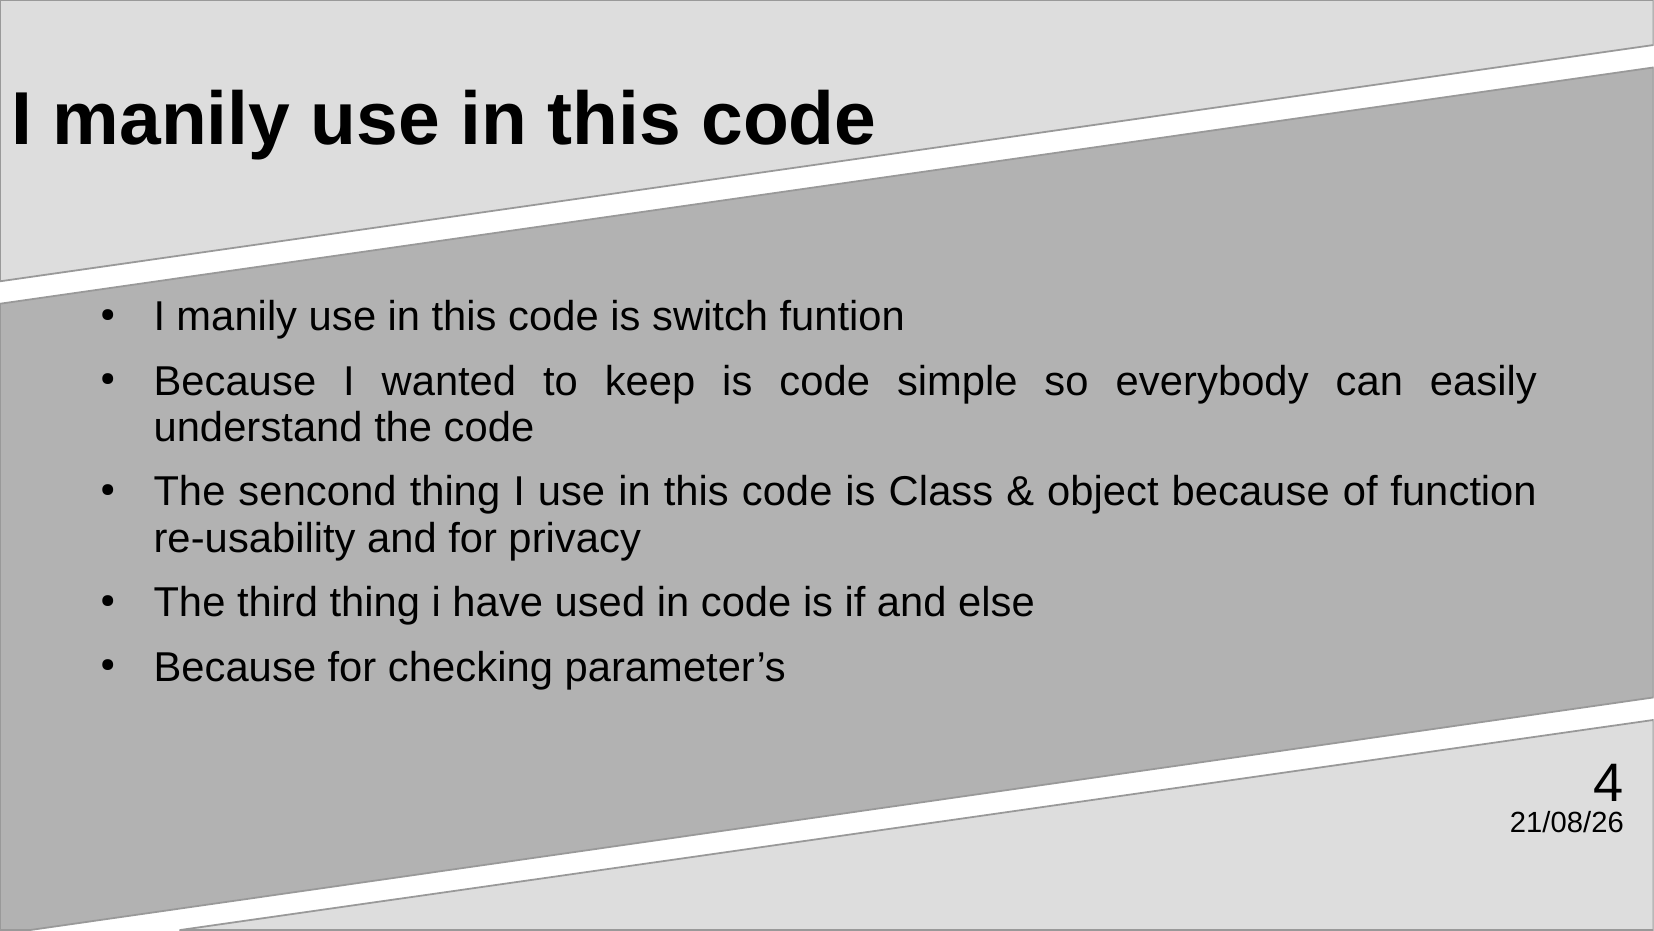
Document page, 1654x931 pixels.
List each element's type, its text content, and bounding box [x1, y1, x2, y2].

title I manily use in this code [11, 29, 1418, 207]
list I manily use in this code is switch funtion Because I wanted to keep is code simple so everybody can easily understand the code The sencond thing I use in this code is Class & object because of function re-usability and for privacy The third thing i have used in code is if and else Because for checking parameter’s [82, 292, 1538, 833]
